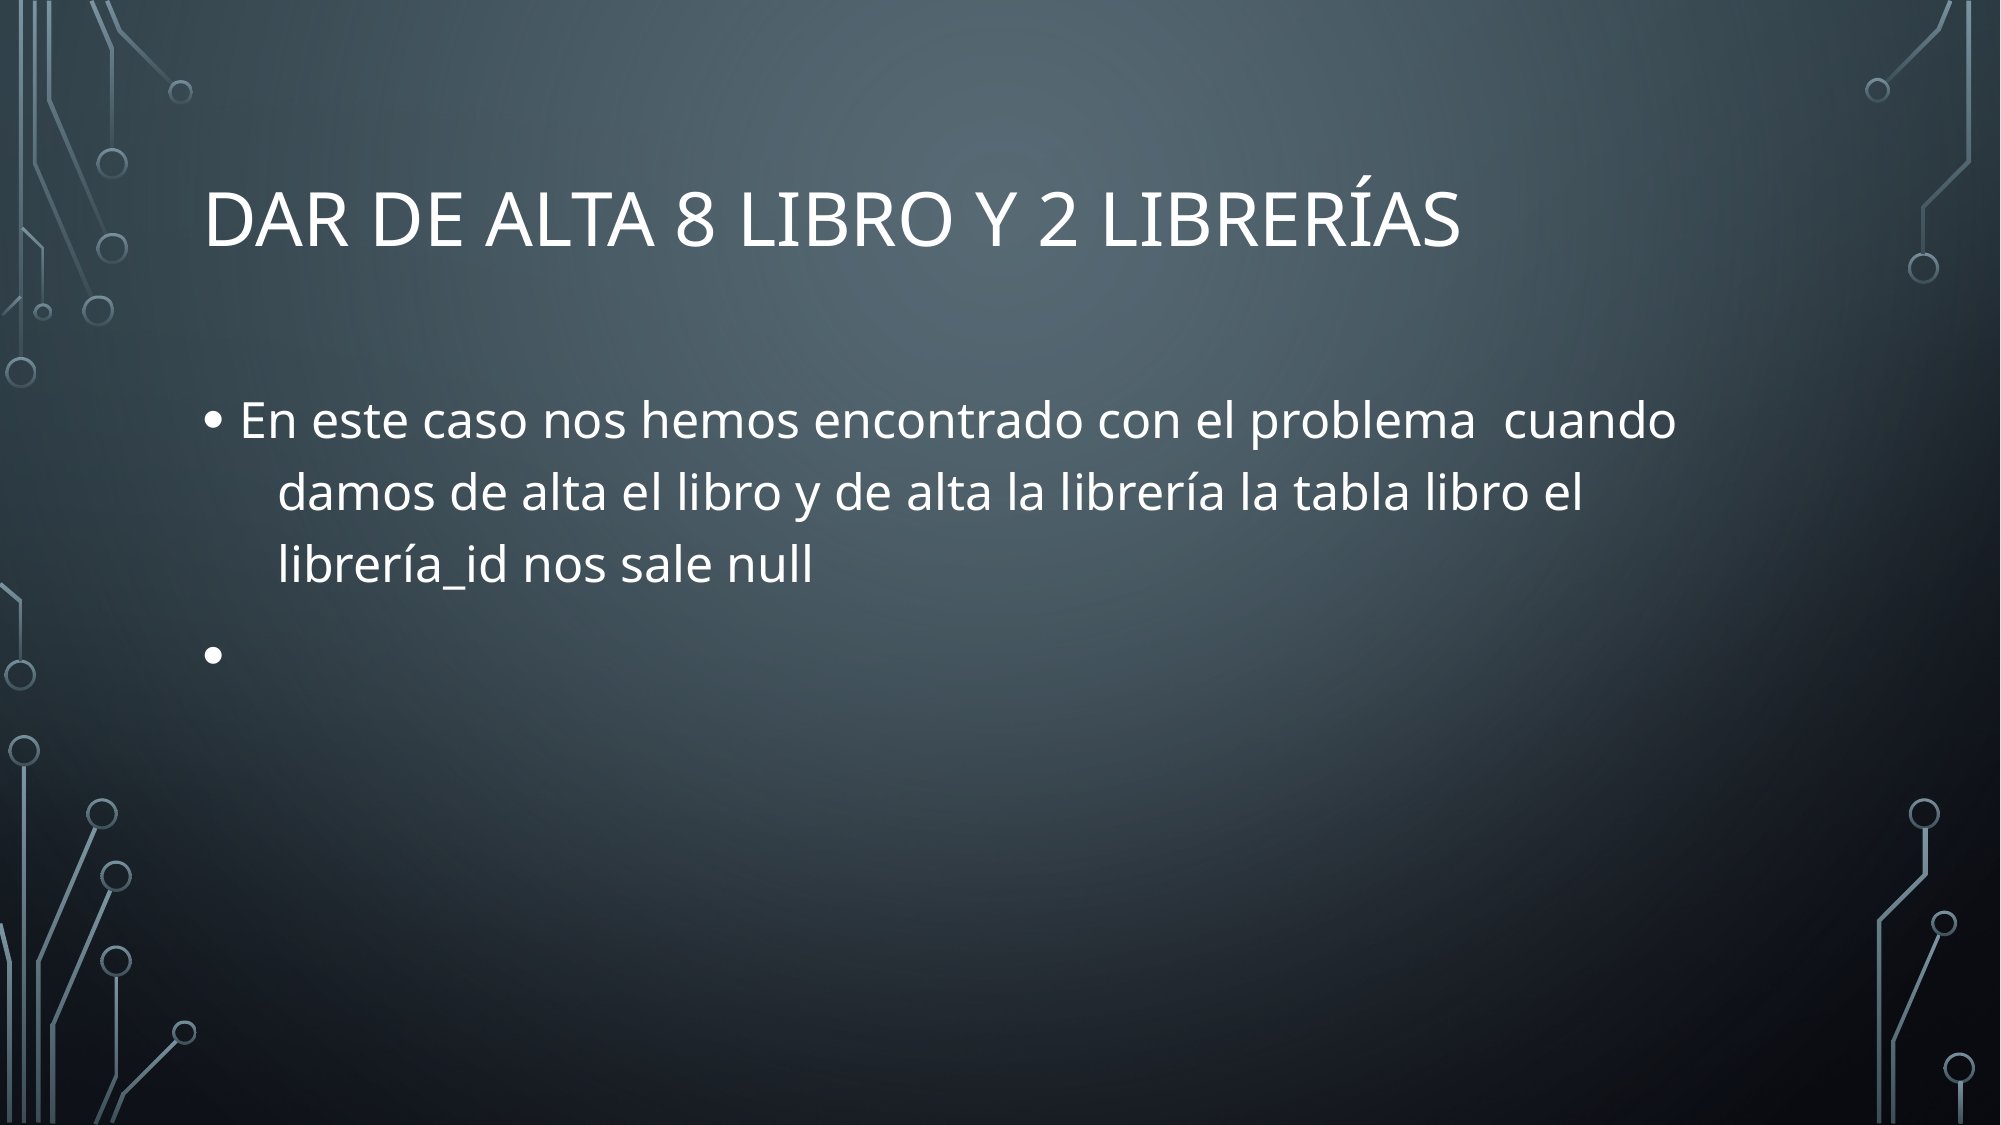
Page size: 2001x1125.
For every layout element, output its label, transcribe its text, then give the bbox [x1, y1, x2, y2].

title Dar de alta 8 libro y 2 librerías [187, 101, 1813, 344]
list En este caso nos hemos encontrado con el problema cuando damos de alta el libro y de alta la librería la tabla libro el librería_id nos sale null [187, 369, 1813, 951]
